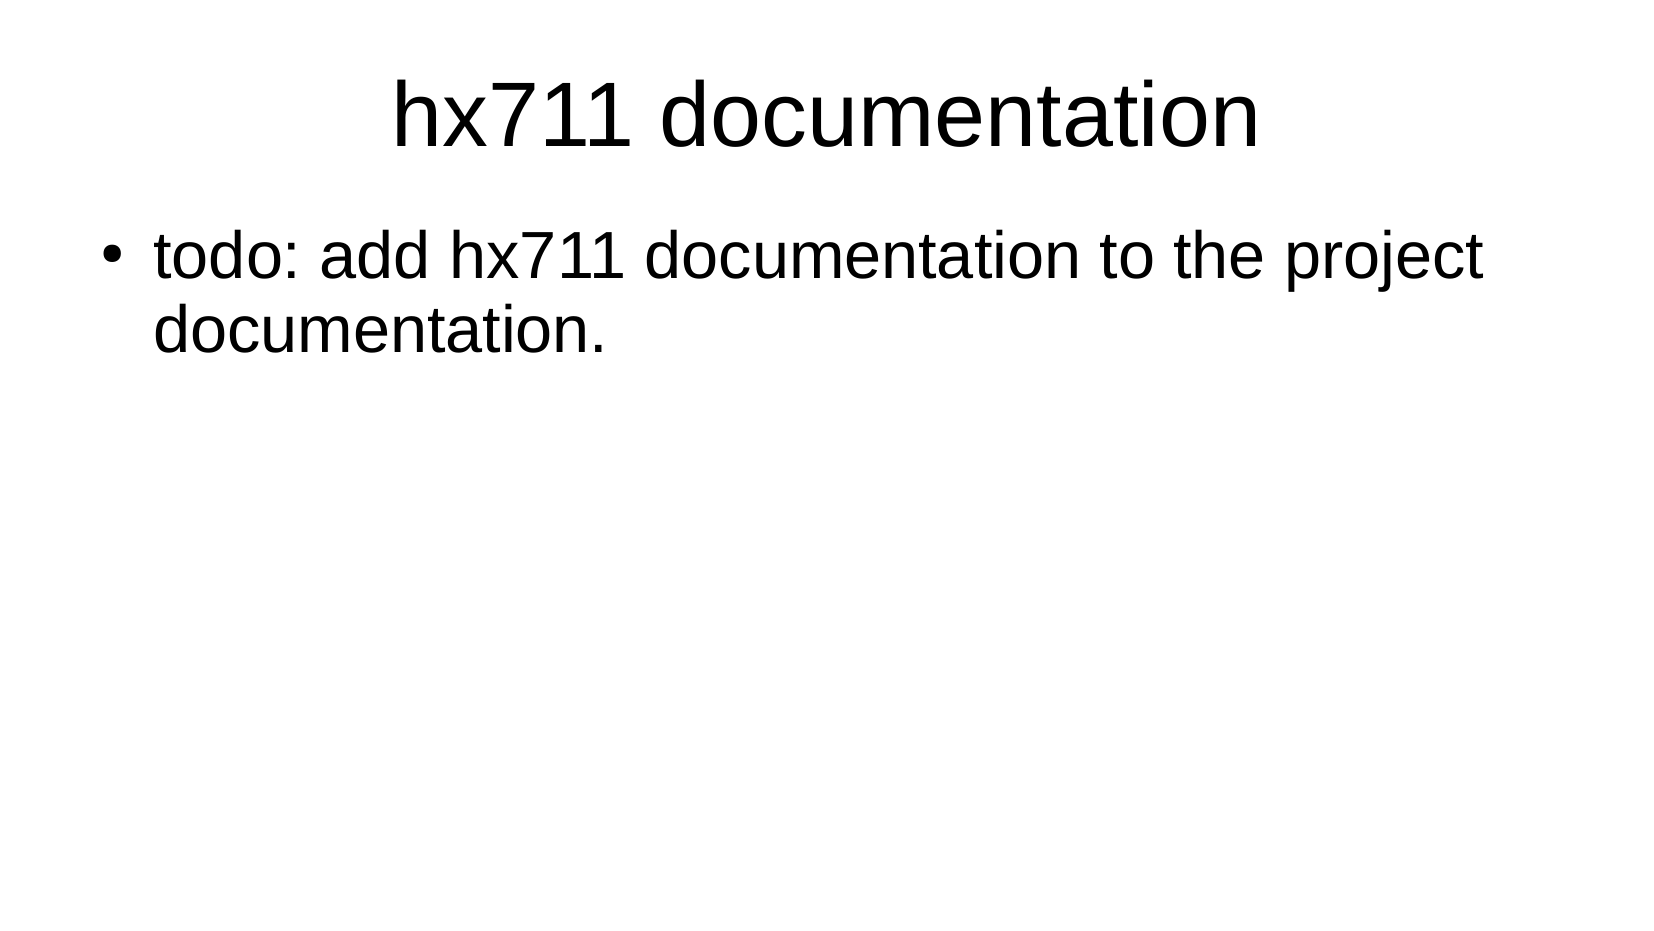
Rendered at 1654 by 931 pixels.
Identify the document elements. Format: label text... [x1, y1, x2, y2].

list todo: add hx711 documentation to the project documentation. [82, 217, 1571, 758]
title hx711 documentation [82, 37, 1571, 193]
